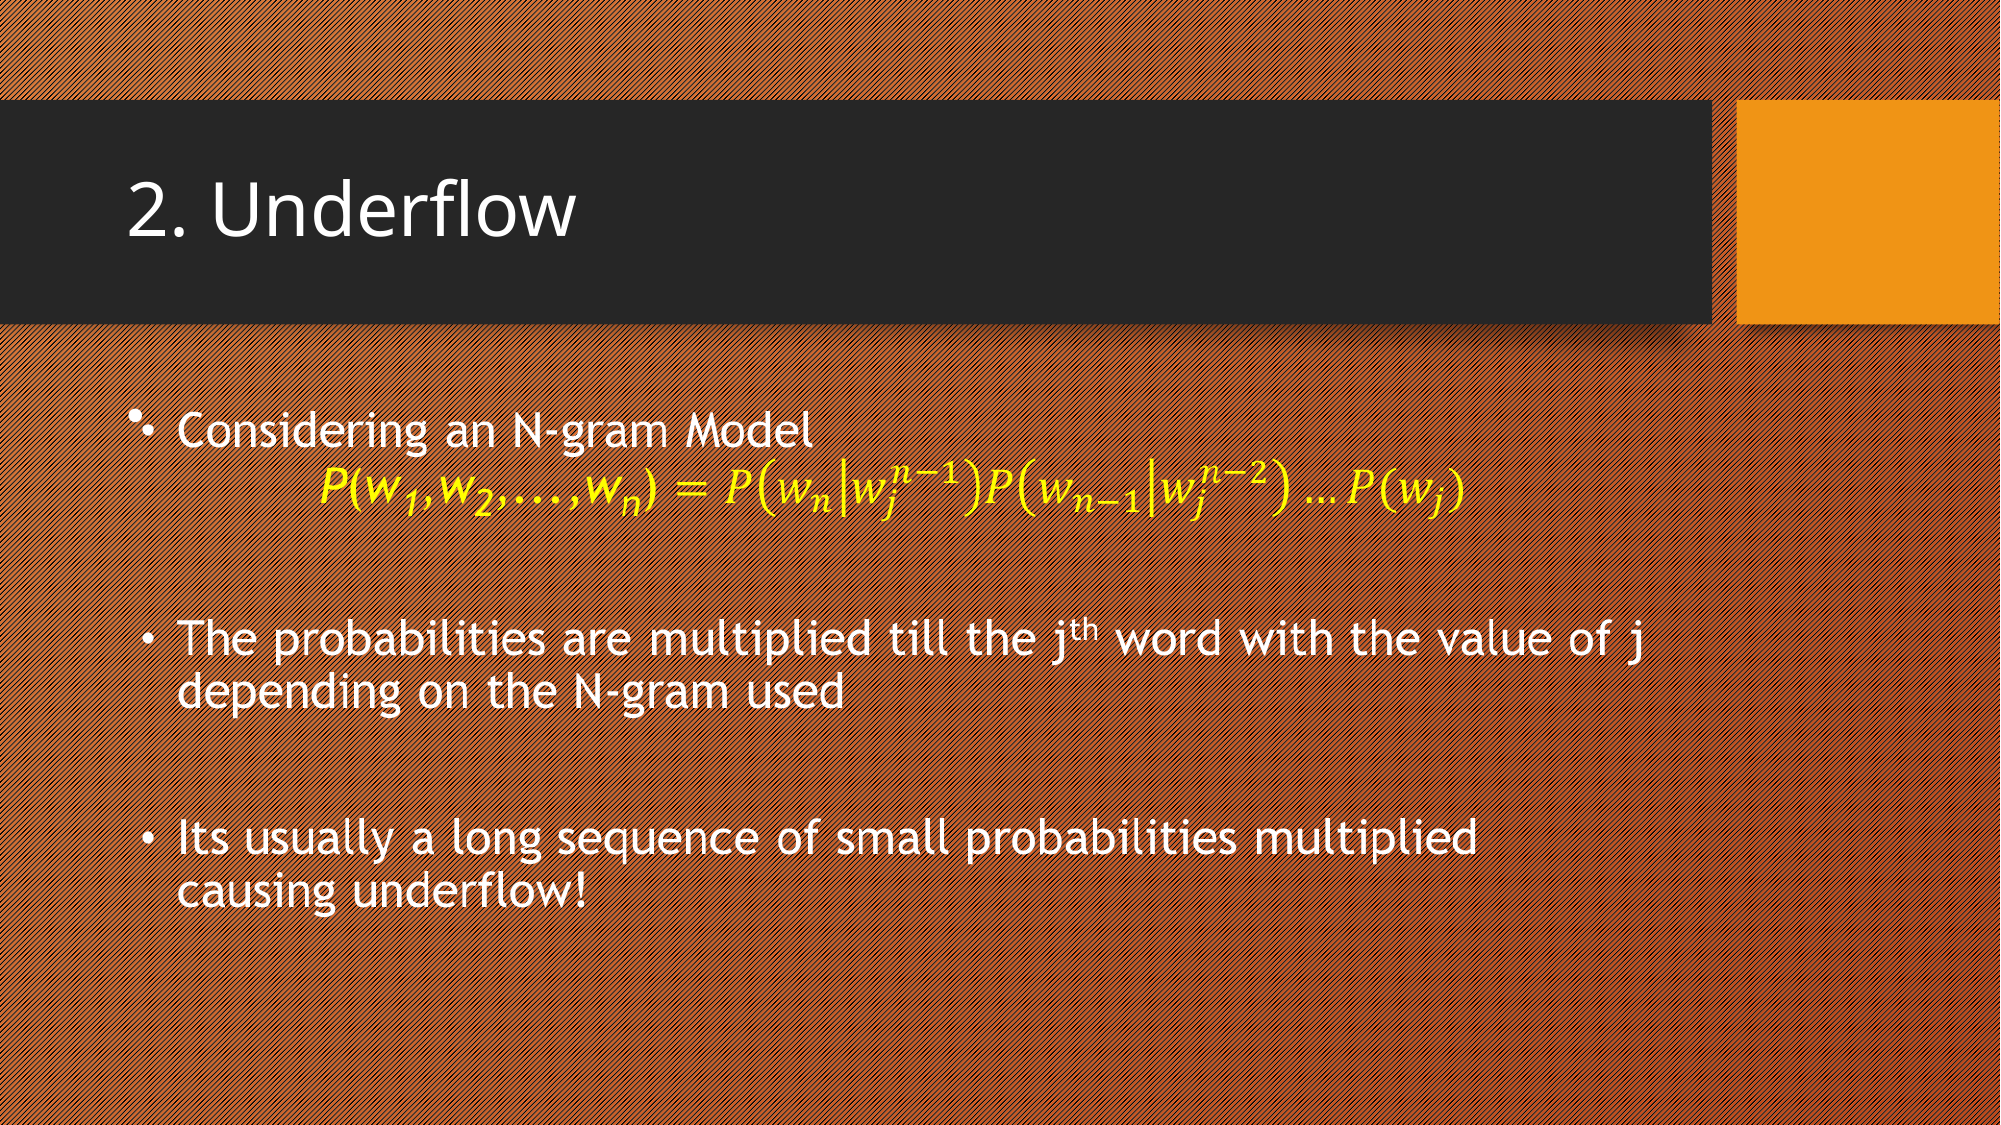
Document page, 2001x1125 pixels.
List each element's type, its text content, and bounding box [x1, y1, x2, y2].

title 2. Underflow [111, 123, 1689, 301]
list [111, 383, 1689, 974]
picture [0, 0, 2000, 1125]
